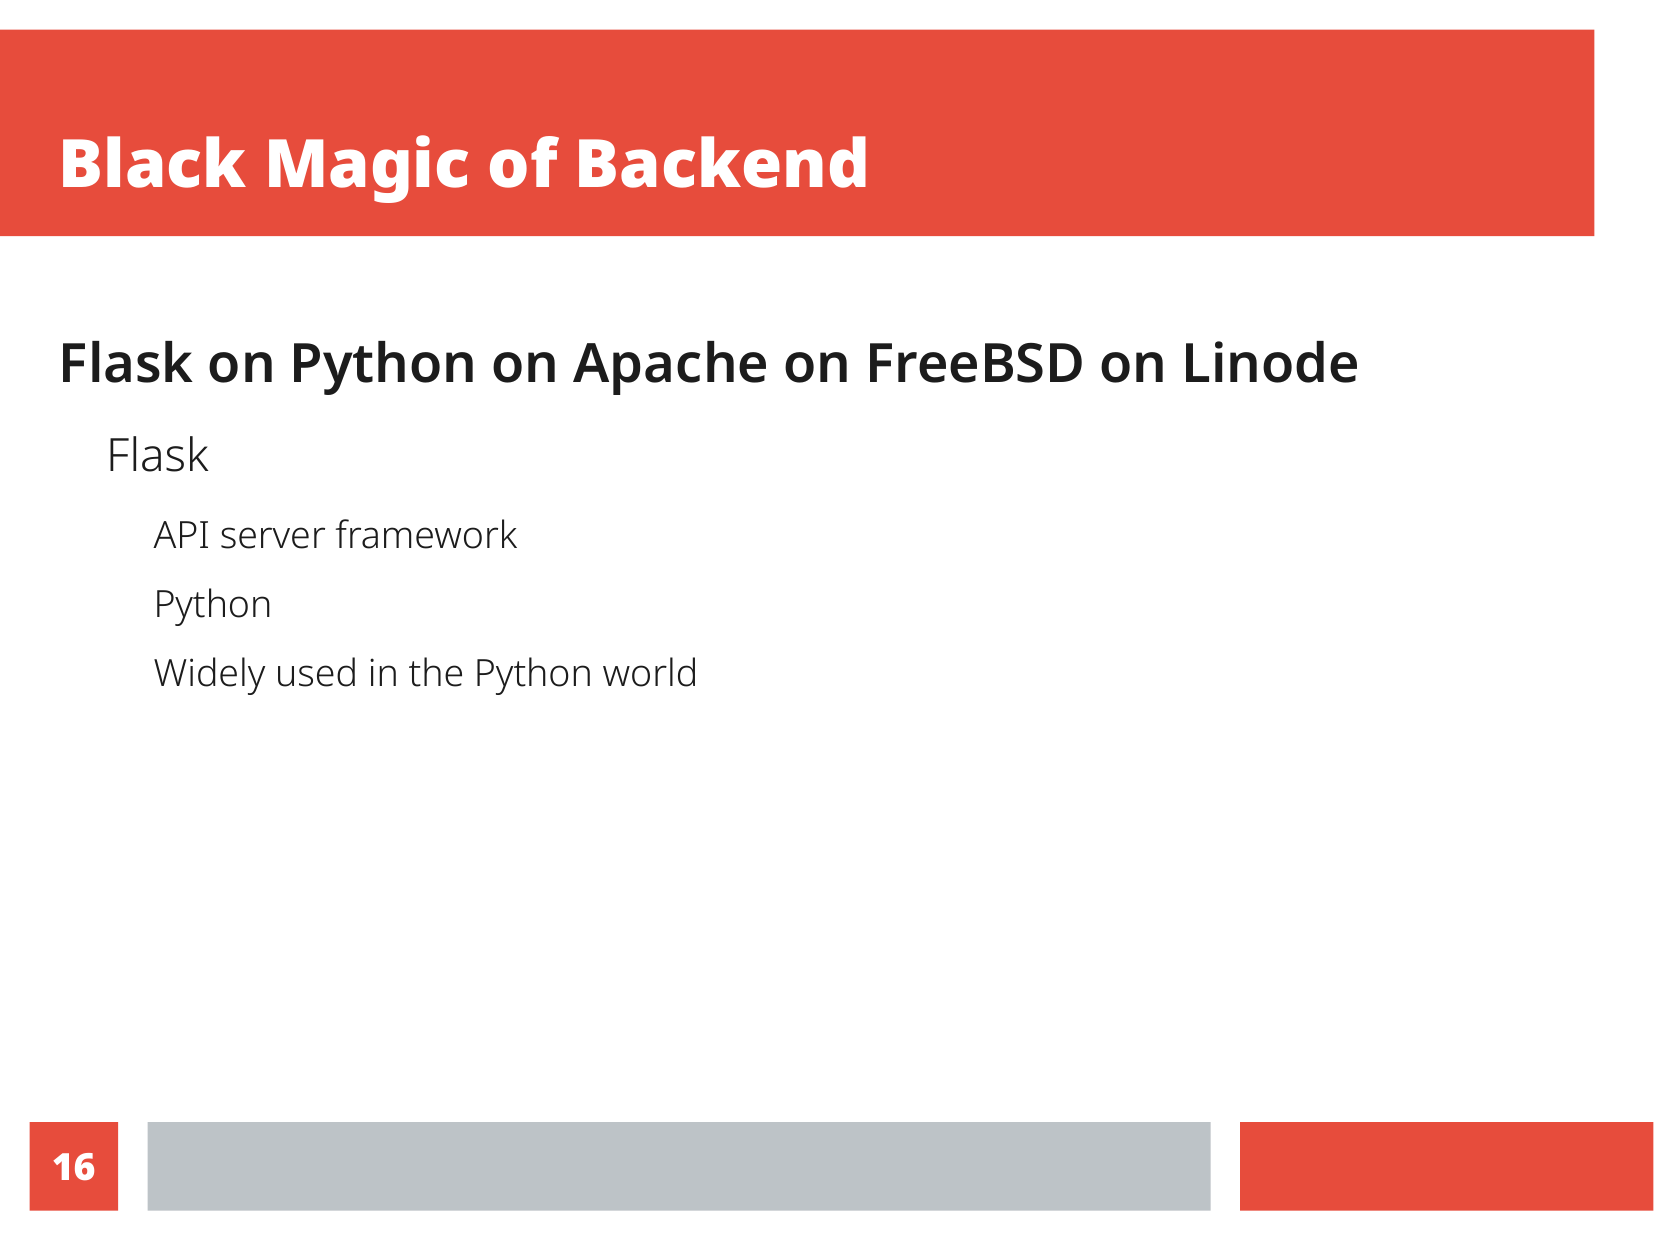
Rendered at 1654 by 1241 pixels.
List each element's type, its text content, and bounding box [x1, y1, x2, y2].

title Black Magic of Backend [59, 59, 1595, 207]
list Flask on Python on Apache on FreeBSD on Linode Flask API server framework Python Widely used in the Python world [59, 324, 1565, 1093]
